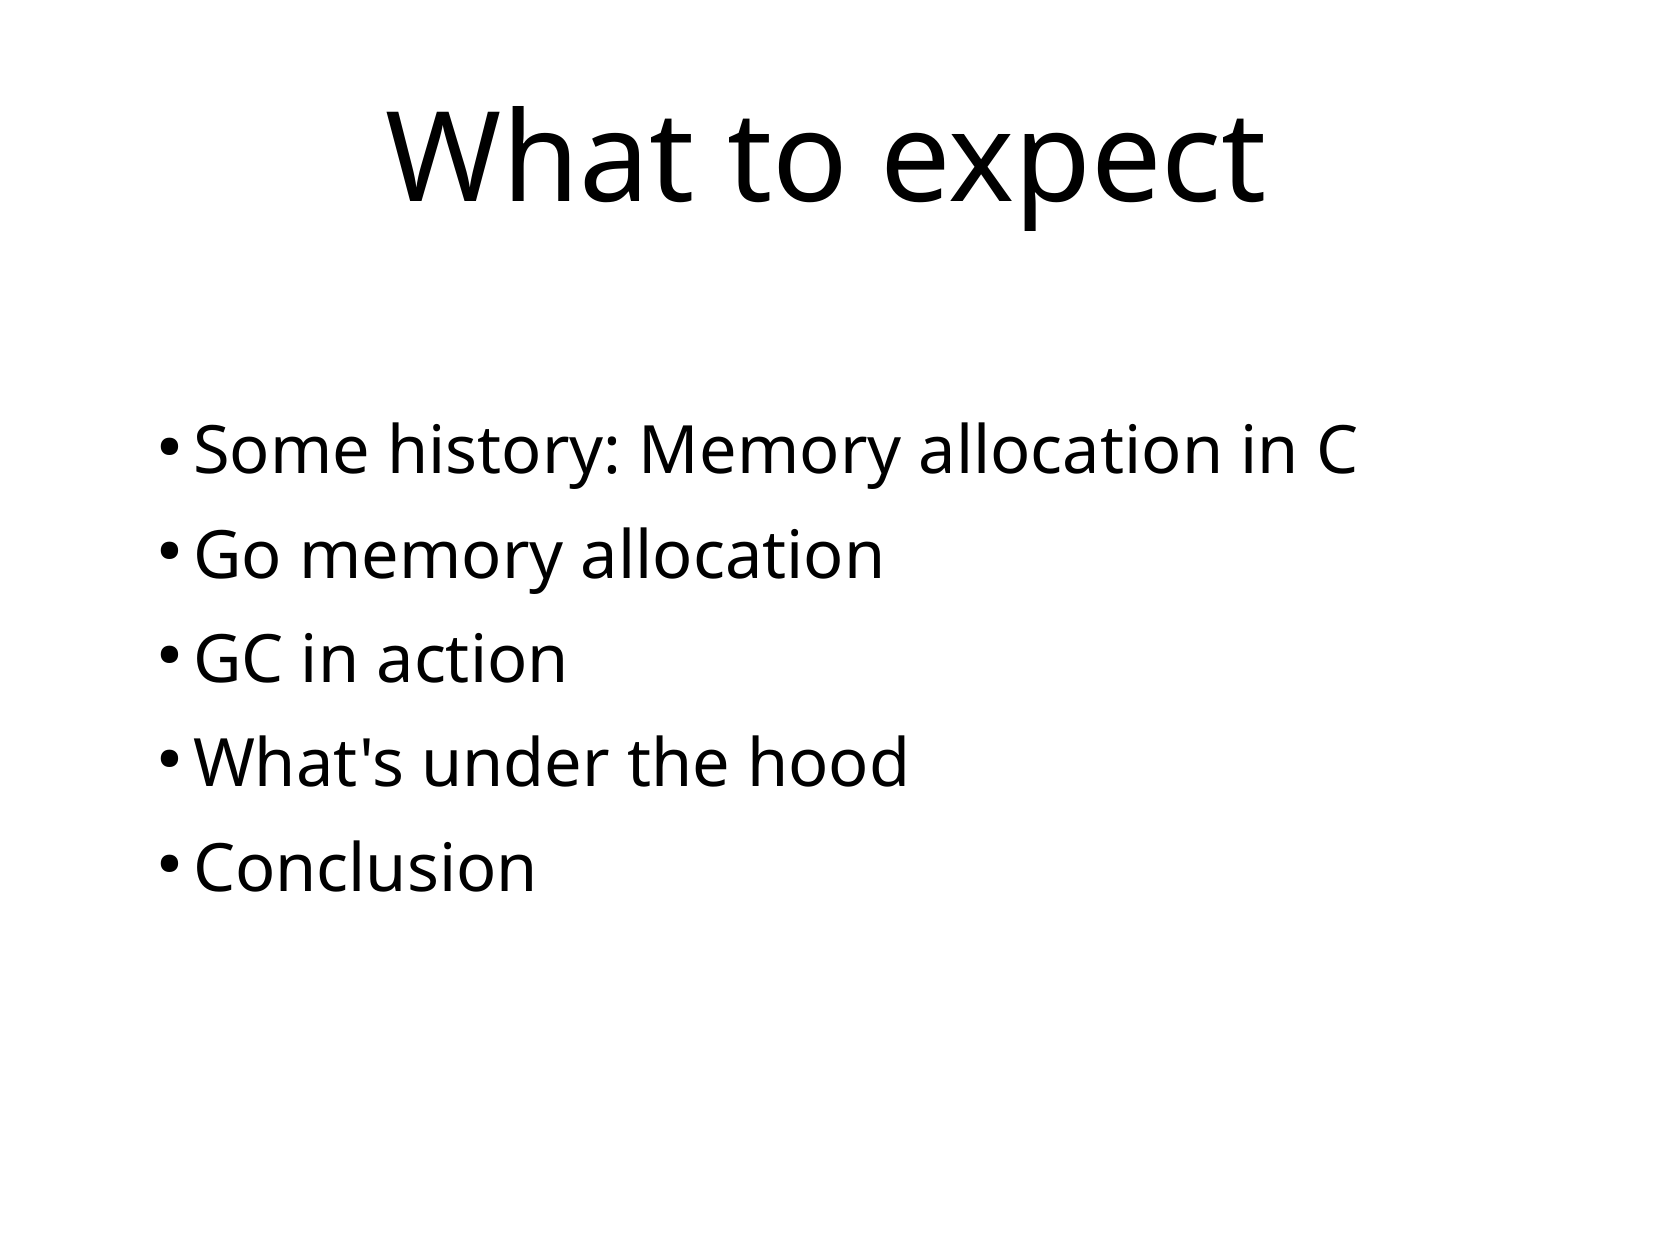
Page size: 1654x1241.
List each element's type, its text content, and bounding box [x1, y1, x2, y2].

title What to expect [82, 49, 1571, 257]
subtitle Some history: Memory allocation in C Go memory allocation GC in action What's under the hood Conclusion [82, 290, 1571, 1010]
